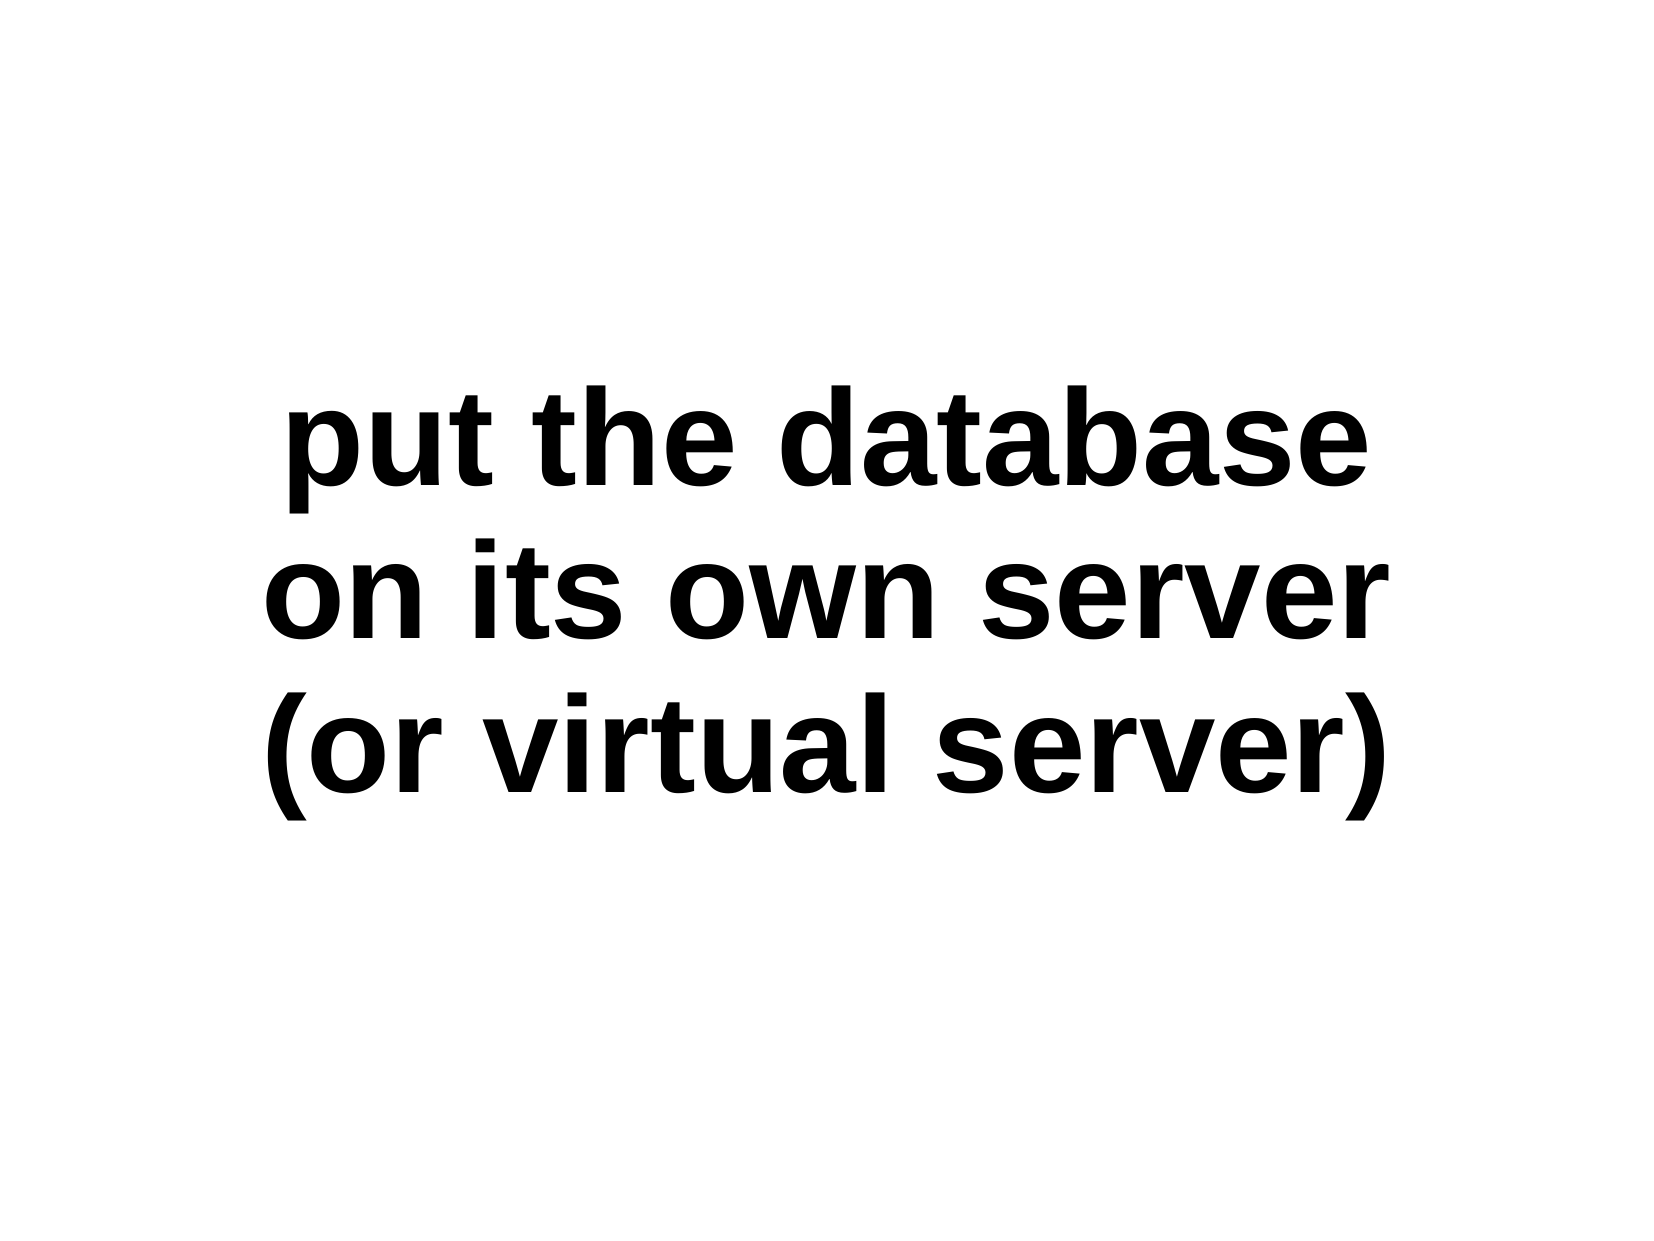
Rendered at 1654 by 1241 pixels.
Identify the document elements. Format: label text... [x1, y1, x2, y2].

title put the database on its own server (or virtual server) [82, 360, 1571, 822]
